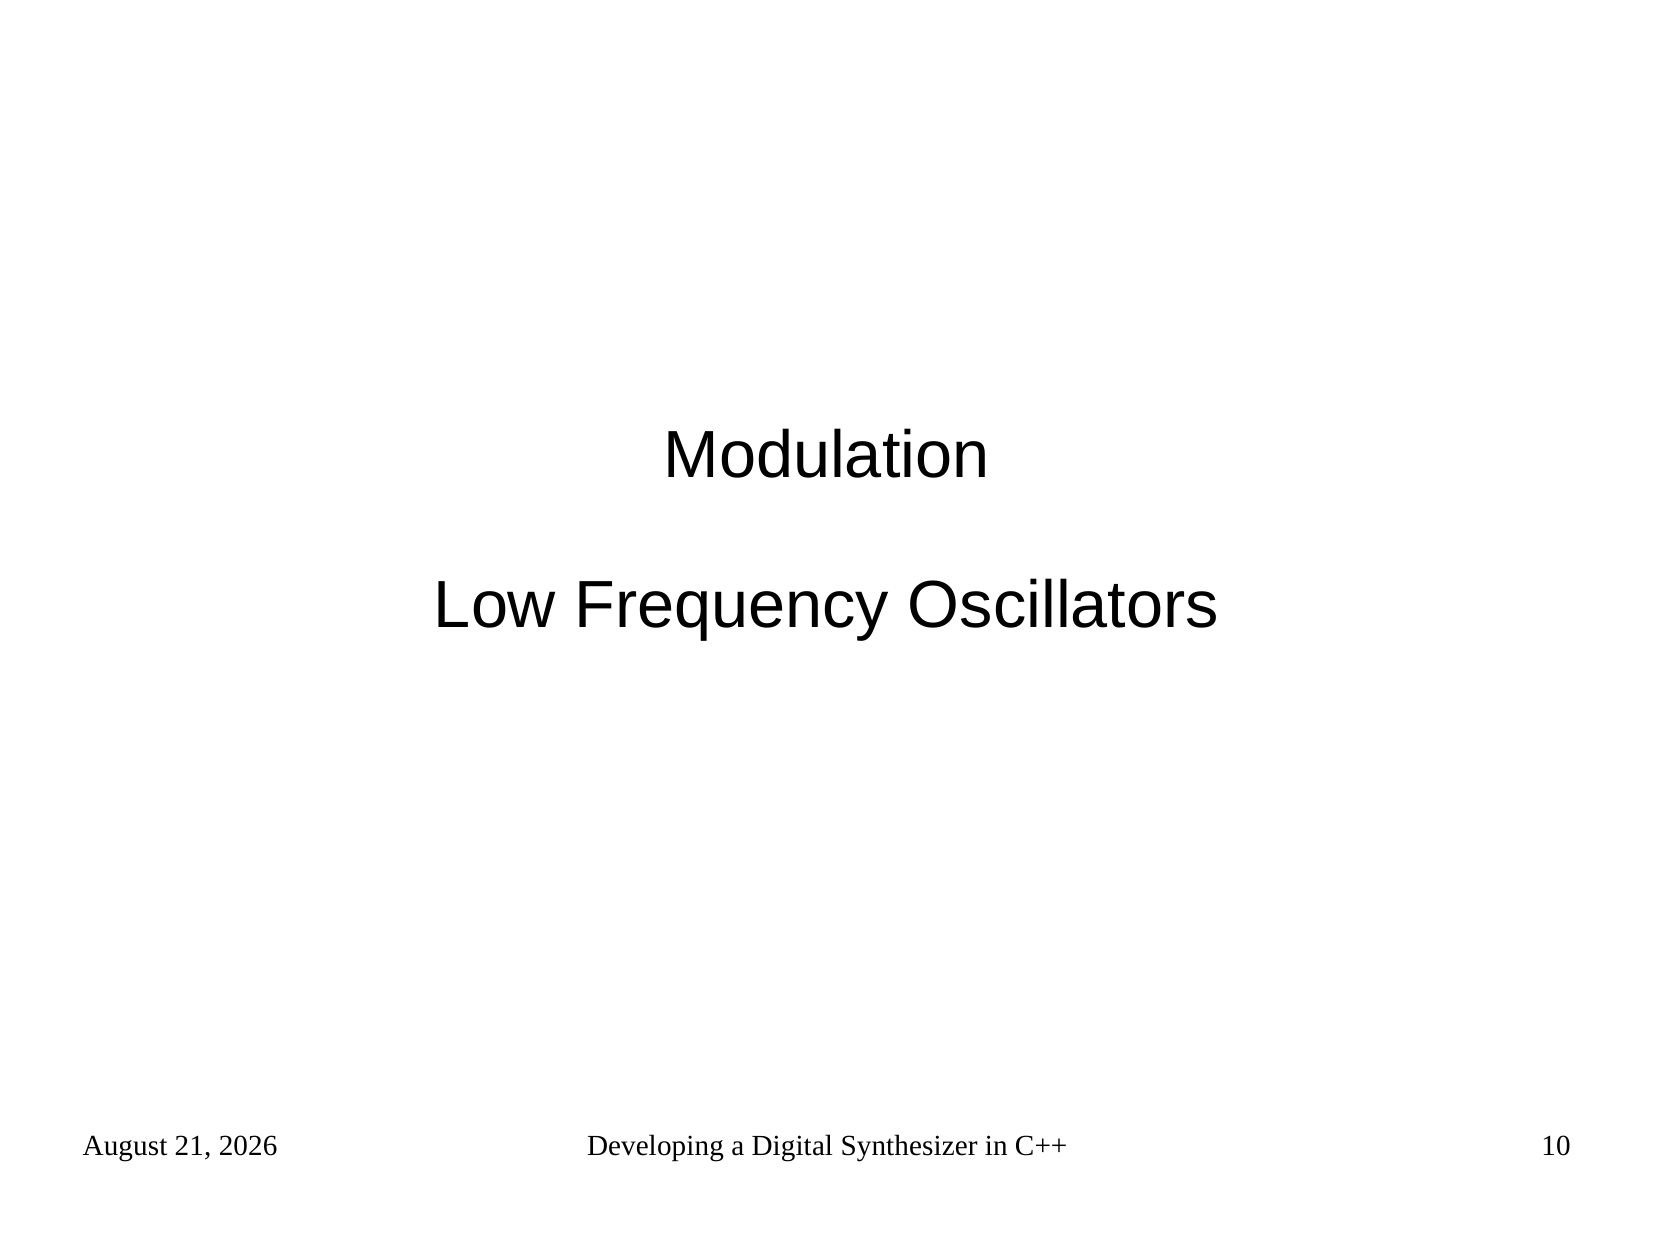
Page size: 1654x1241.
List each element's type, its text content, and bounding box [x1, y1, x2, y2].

subtitle Modulation Low Frequency Oscillators [82, 49, 1571, 1010]
